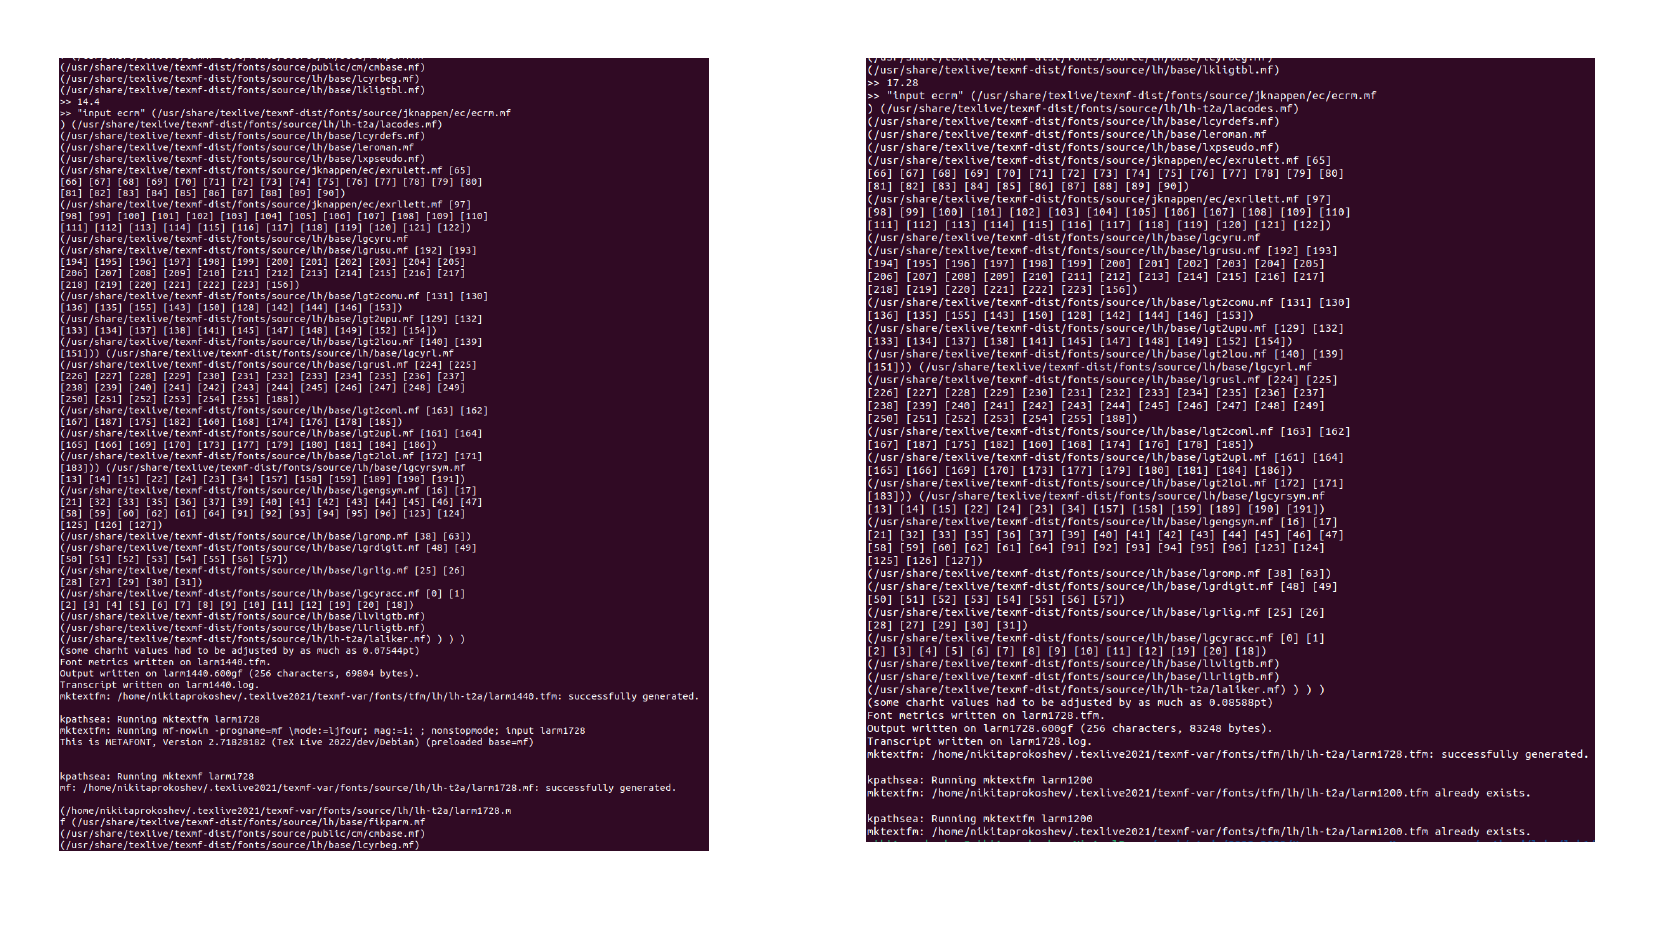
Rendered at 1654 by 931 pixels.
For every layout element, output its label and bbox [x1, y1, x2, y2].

picture [866, 58, 1595, 842]
picture [59, 58, 709, 851]
